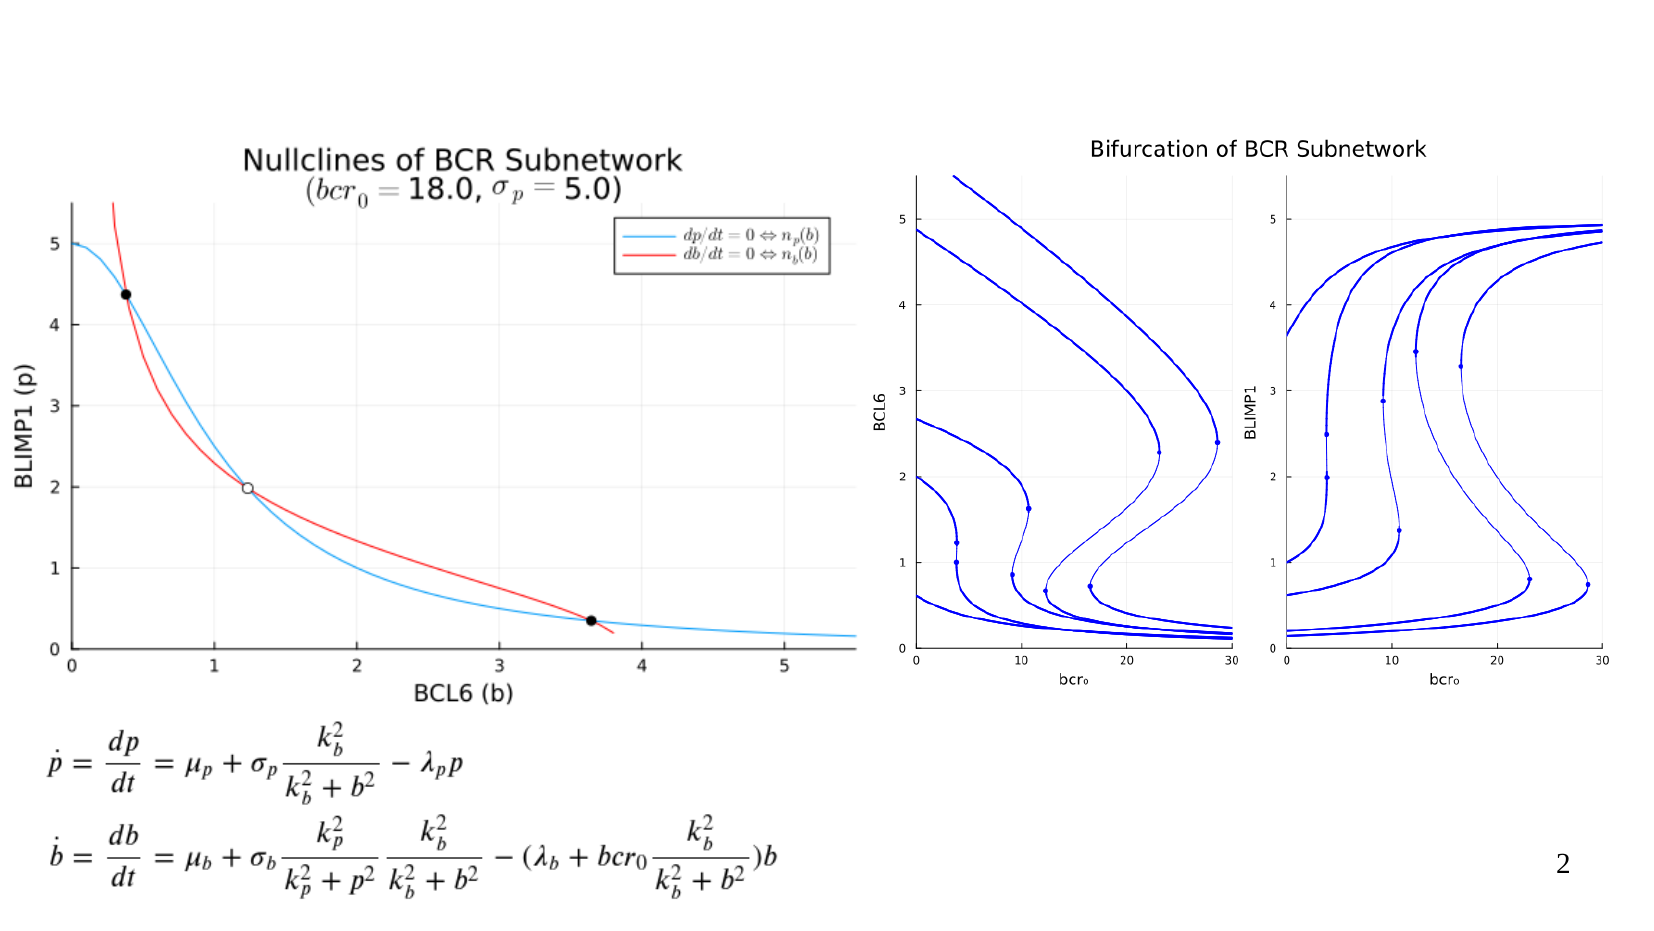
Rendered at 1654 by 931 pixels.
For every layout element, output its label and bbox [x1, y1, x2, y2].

picture [9, 137, 1613, 713]
picture [9, 719, 798, 924]
